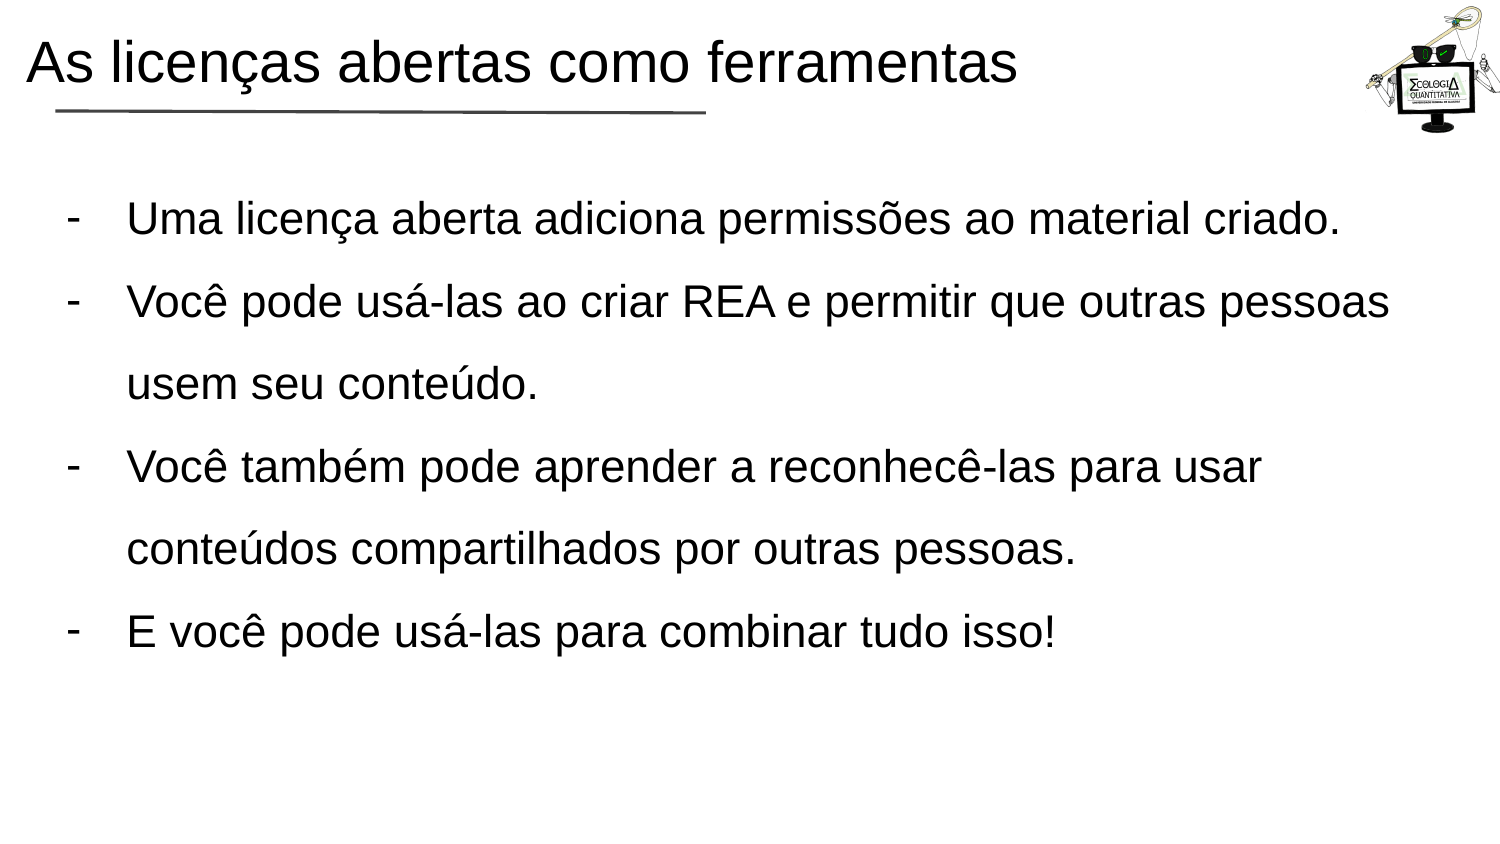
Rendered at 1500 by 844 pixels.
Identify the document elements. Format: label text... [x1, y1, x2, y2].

text_box As licenças abertas como ferramentas [11, 9, 1210, 117]
picture [1365, 3, 1500, 135]
text_box Uma licença aberta adiciona permissões ao material criado. Você pode usá-las ao criar REA e permitir que outras pessoas usem seu conteúdo. Você também pode aprender a reconhecê-las para usar conteúdos compartilhados por outras pessoas. E você pode usá-las para combinar tudo isso! [36, 146, 1417, 566]
